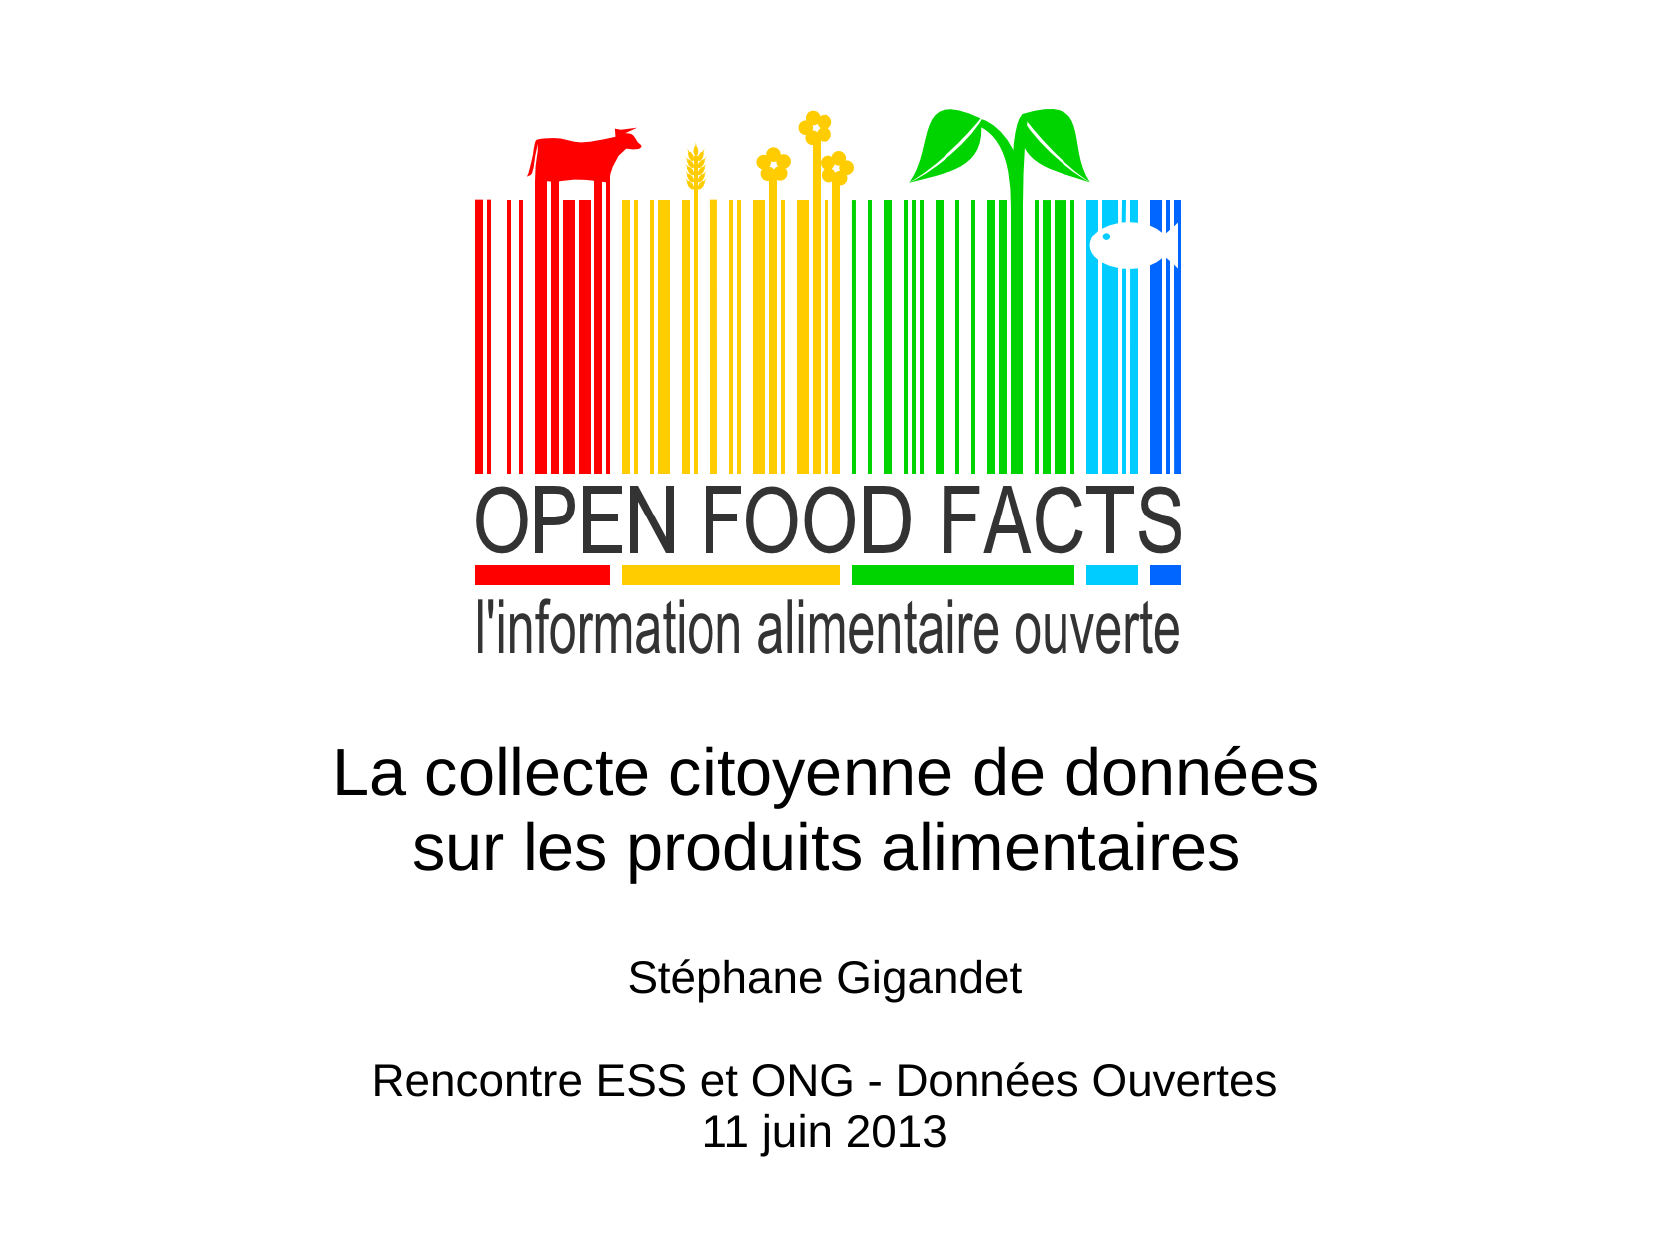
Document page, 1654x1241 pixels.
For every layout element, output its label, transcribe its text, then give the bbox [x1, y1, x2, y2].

subtitle La collecte citoyenne de données sur les produits alimentaires [82, 735, 1571, 945]
picture [475, 96, 1181, 656]
text_box Stéphane Gigandet Rencontre ESS et ONG - Données Ouvertes 11 juin 2013 [75, 945, 1576, 1241]
